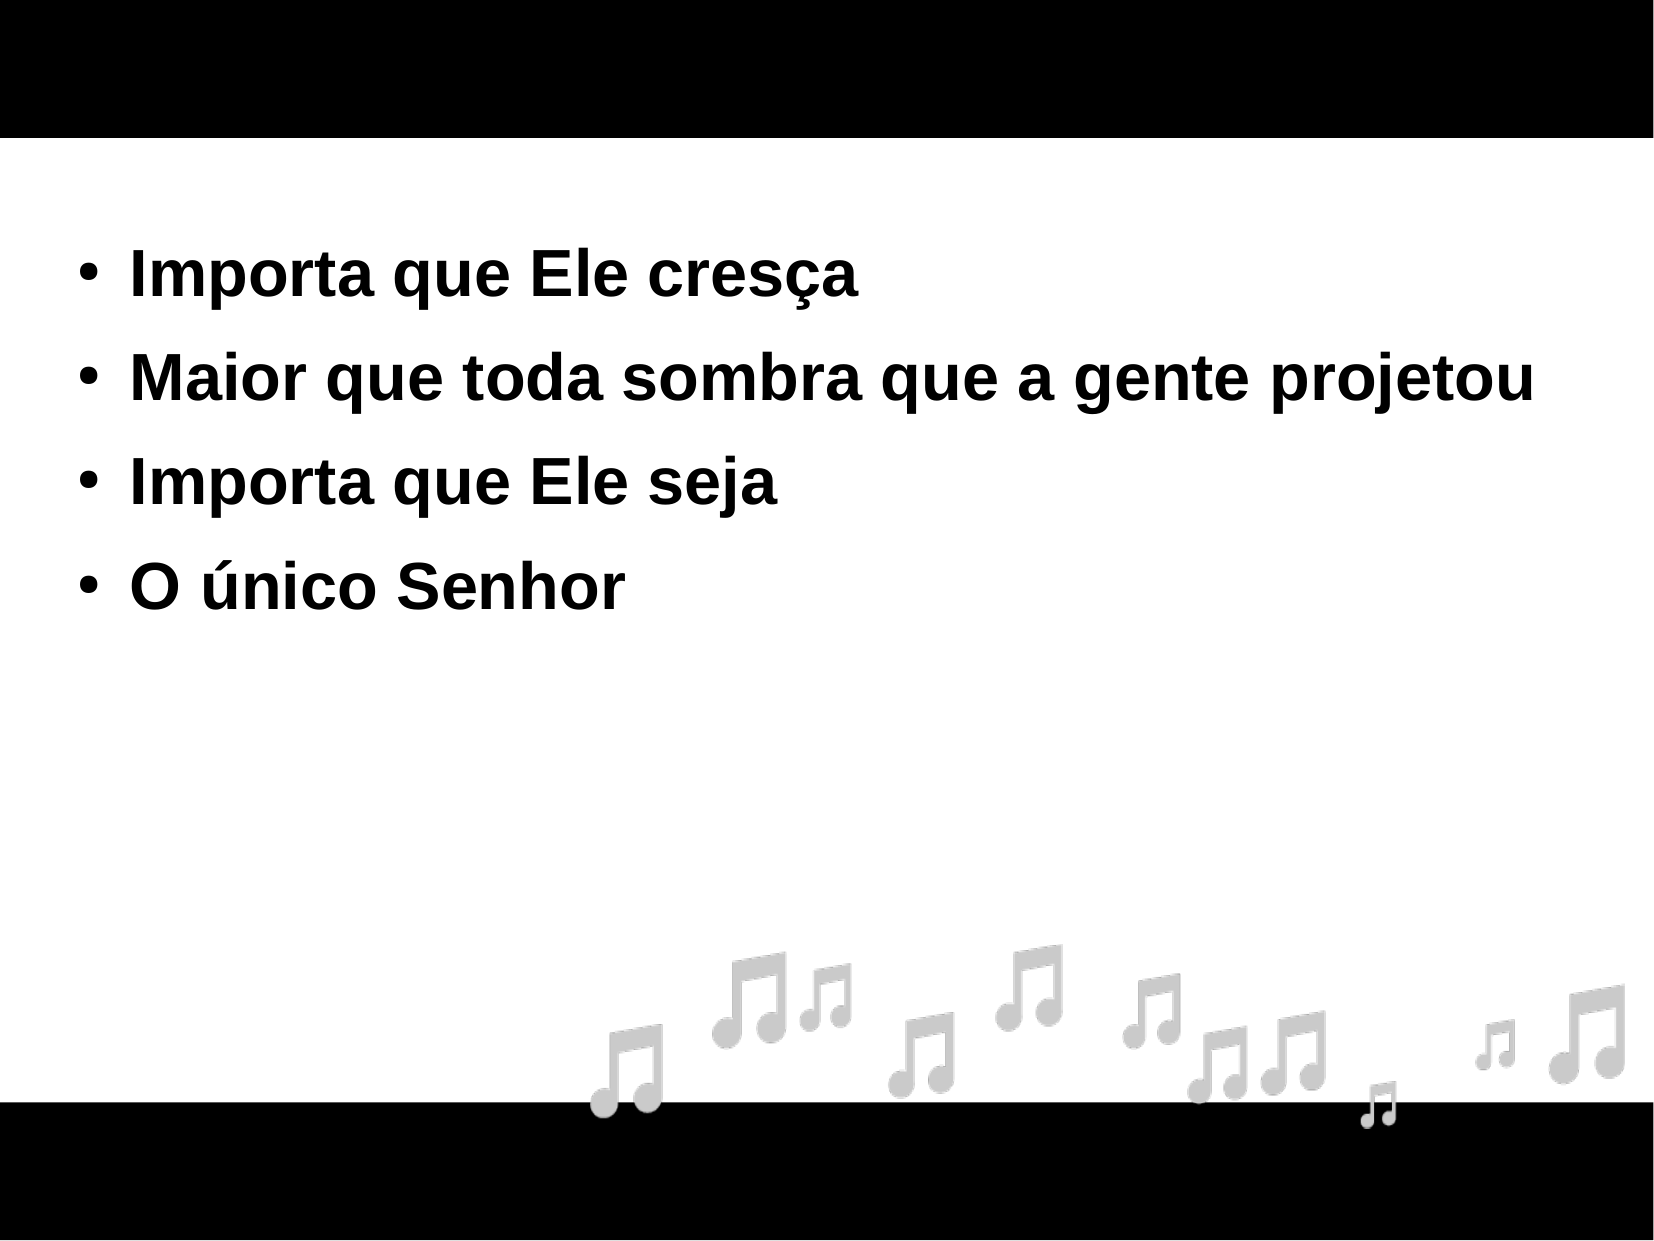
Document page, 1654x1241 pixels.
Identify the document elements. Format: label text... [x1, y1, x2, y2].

list Importa que Ele cresça Maior que toda sombra que a gente projetou Importa que Ele seja O único Senhor [59, 236, 1595, 1024]
